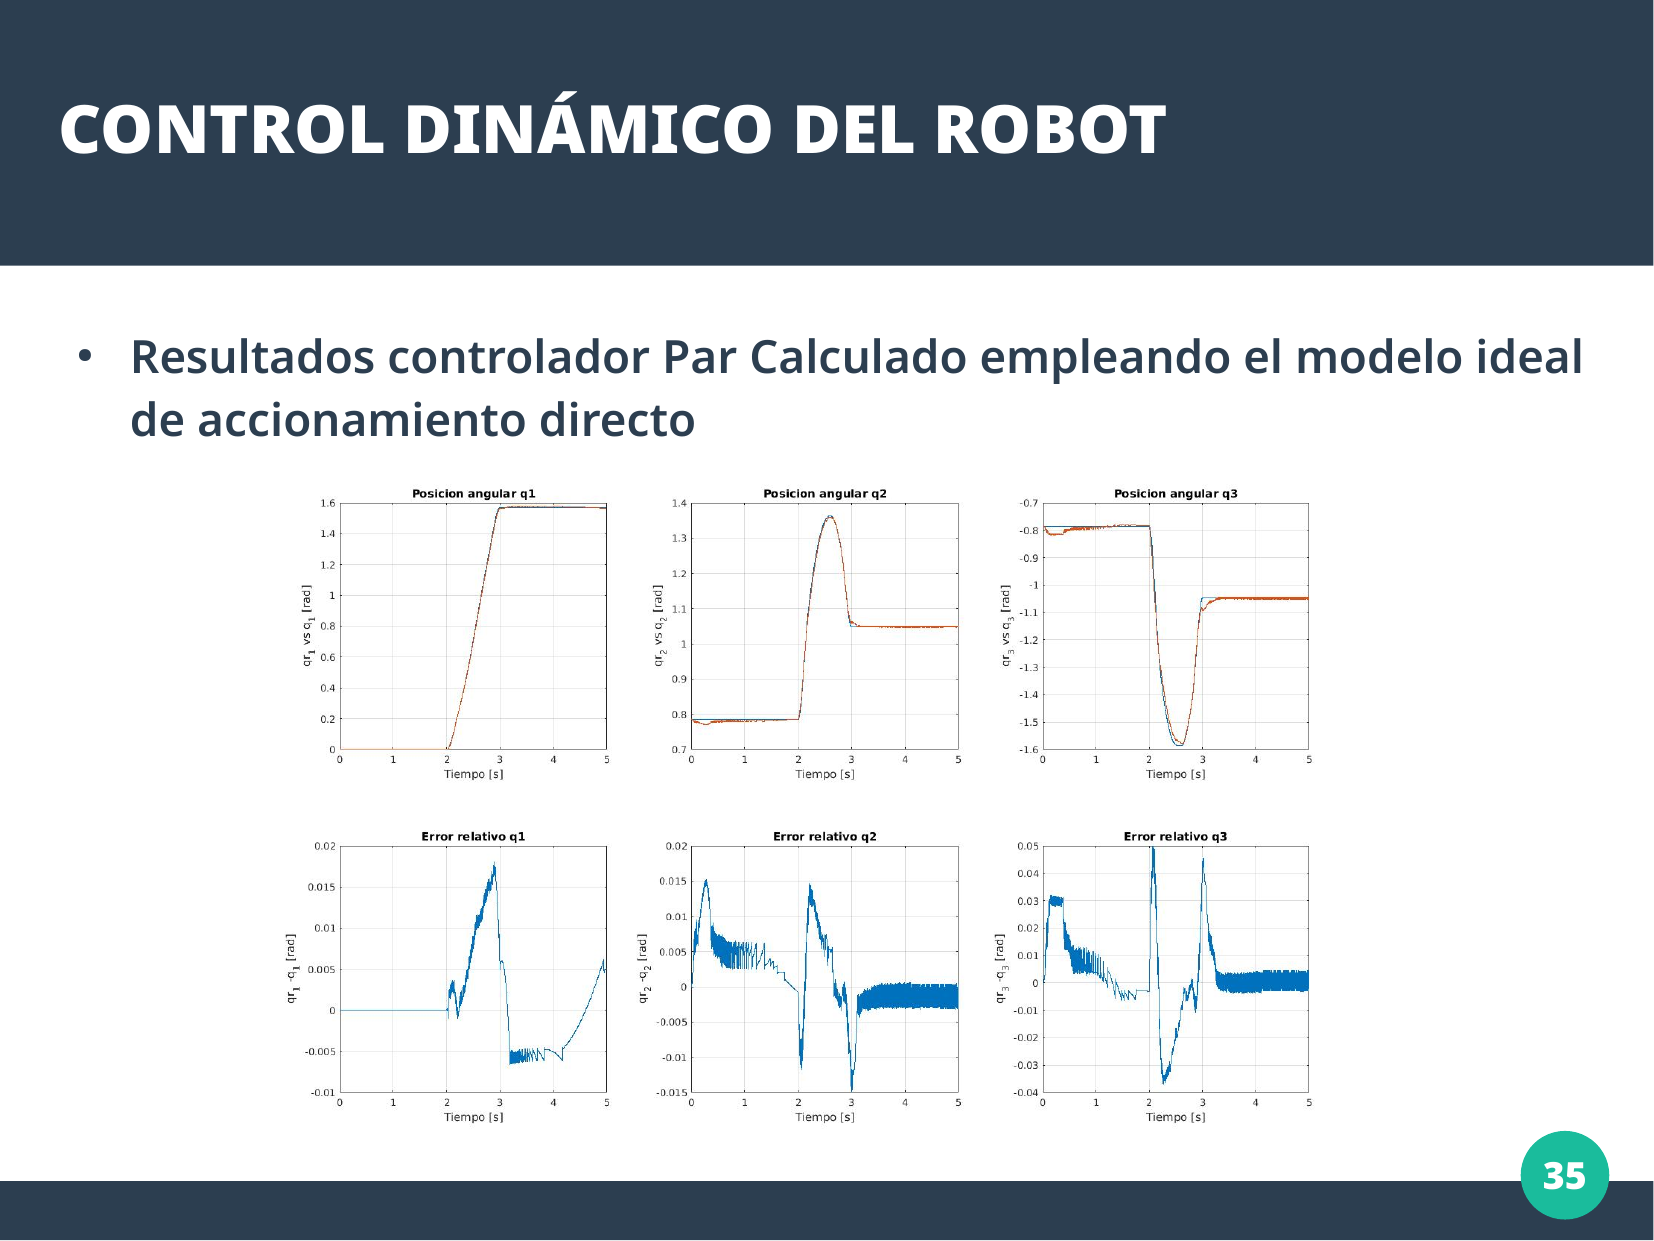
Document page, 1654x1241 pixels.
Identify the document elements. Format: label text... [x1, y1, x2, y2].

picture [177, 448, 1428, 1172]
title CONTROL DINÁMICO DEL ROBOT [59, 49, 1595, 207]
list Resultados controlador Par Calculado empleando el modelo ideal de accionamiento directo [59, 324, 1595, 1152]
